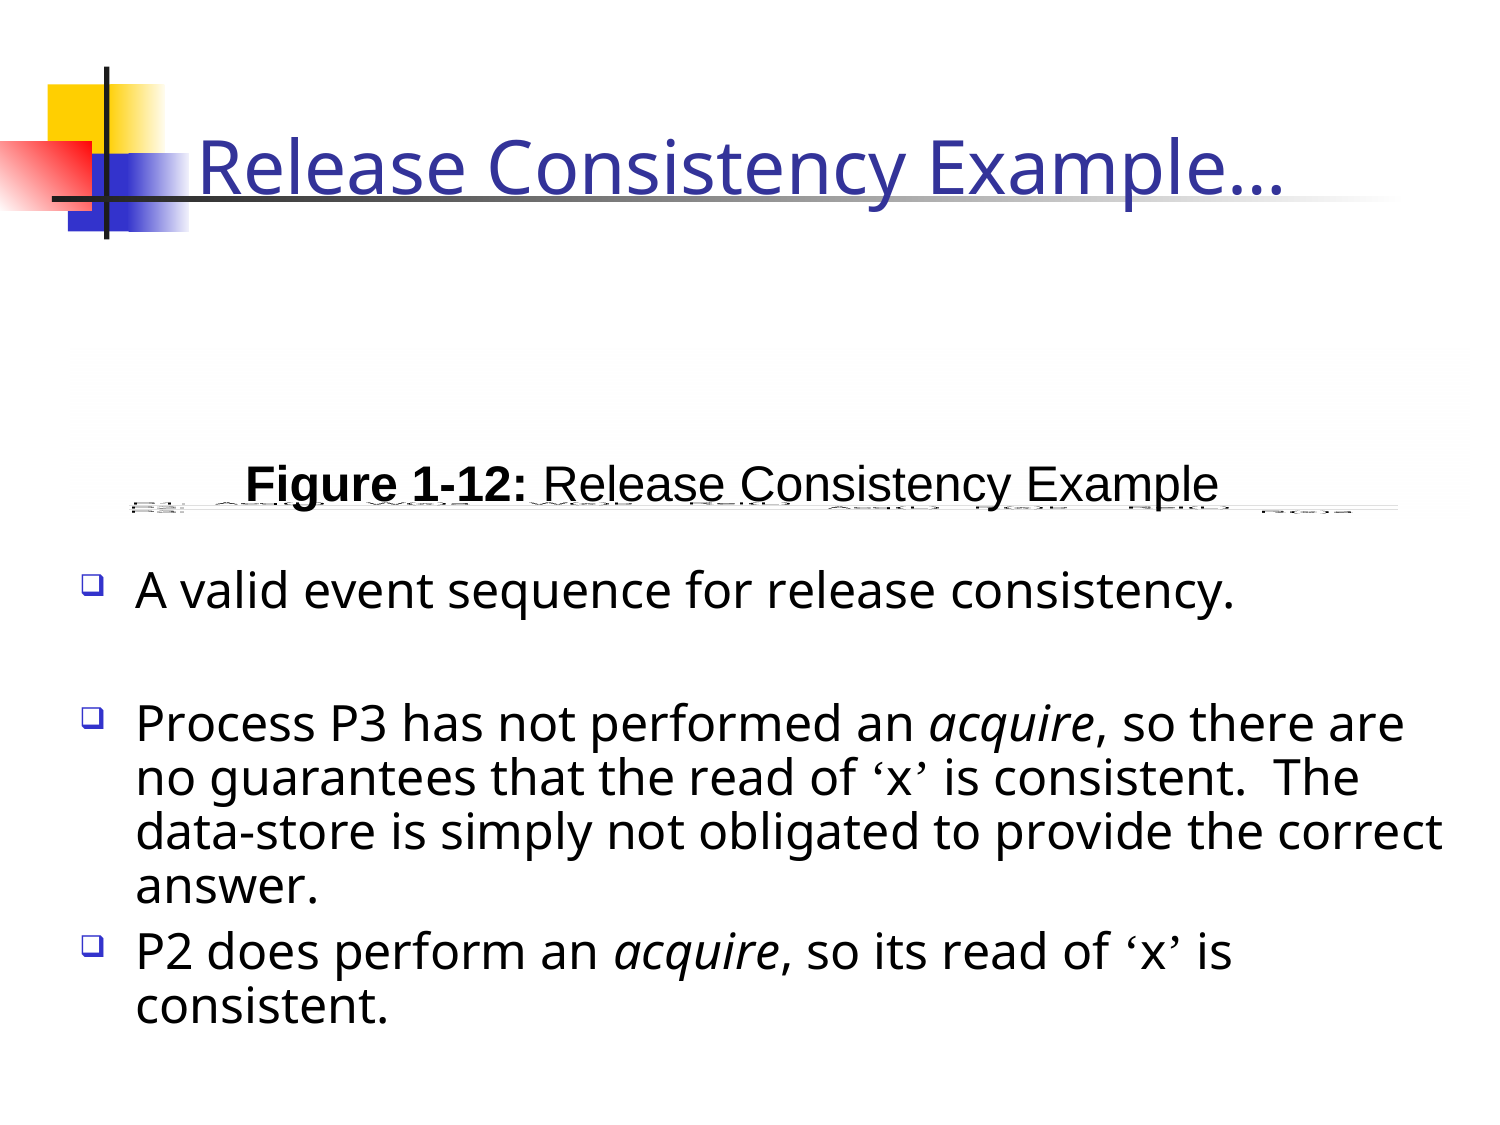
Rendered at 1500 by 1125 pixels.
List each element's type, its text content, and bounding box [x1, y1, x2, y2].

text_box Release Consistency Example… [181, 79, 1460, 213]
text_box Figure 1-12: Release Consistency Example [230, 444, 1256, 520]
text_box A valid event sequence for release consistency. Process P3 has not performed an acquire, so there are no guarantees that the read of ‘x’ is consistent. The data-store is simply not obligated to provide the correct answer. P2 does perform an acquire, so its read of ‘x’ is consistent. [64, 557, 1460, 1035]
picture [70, 213, 1470, 520]
